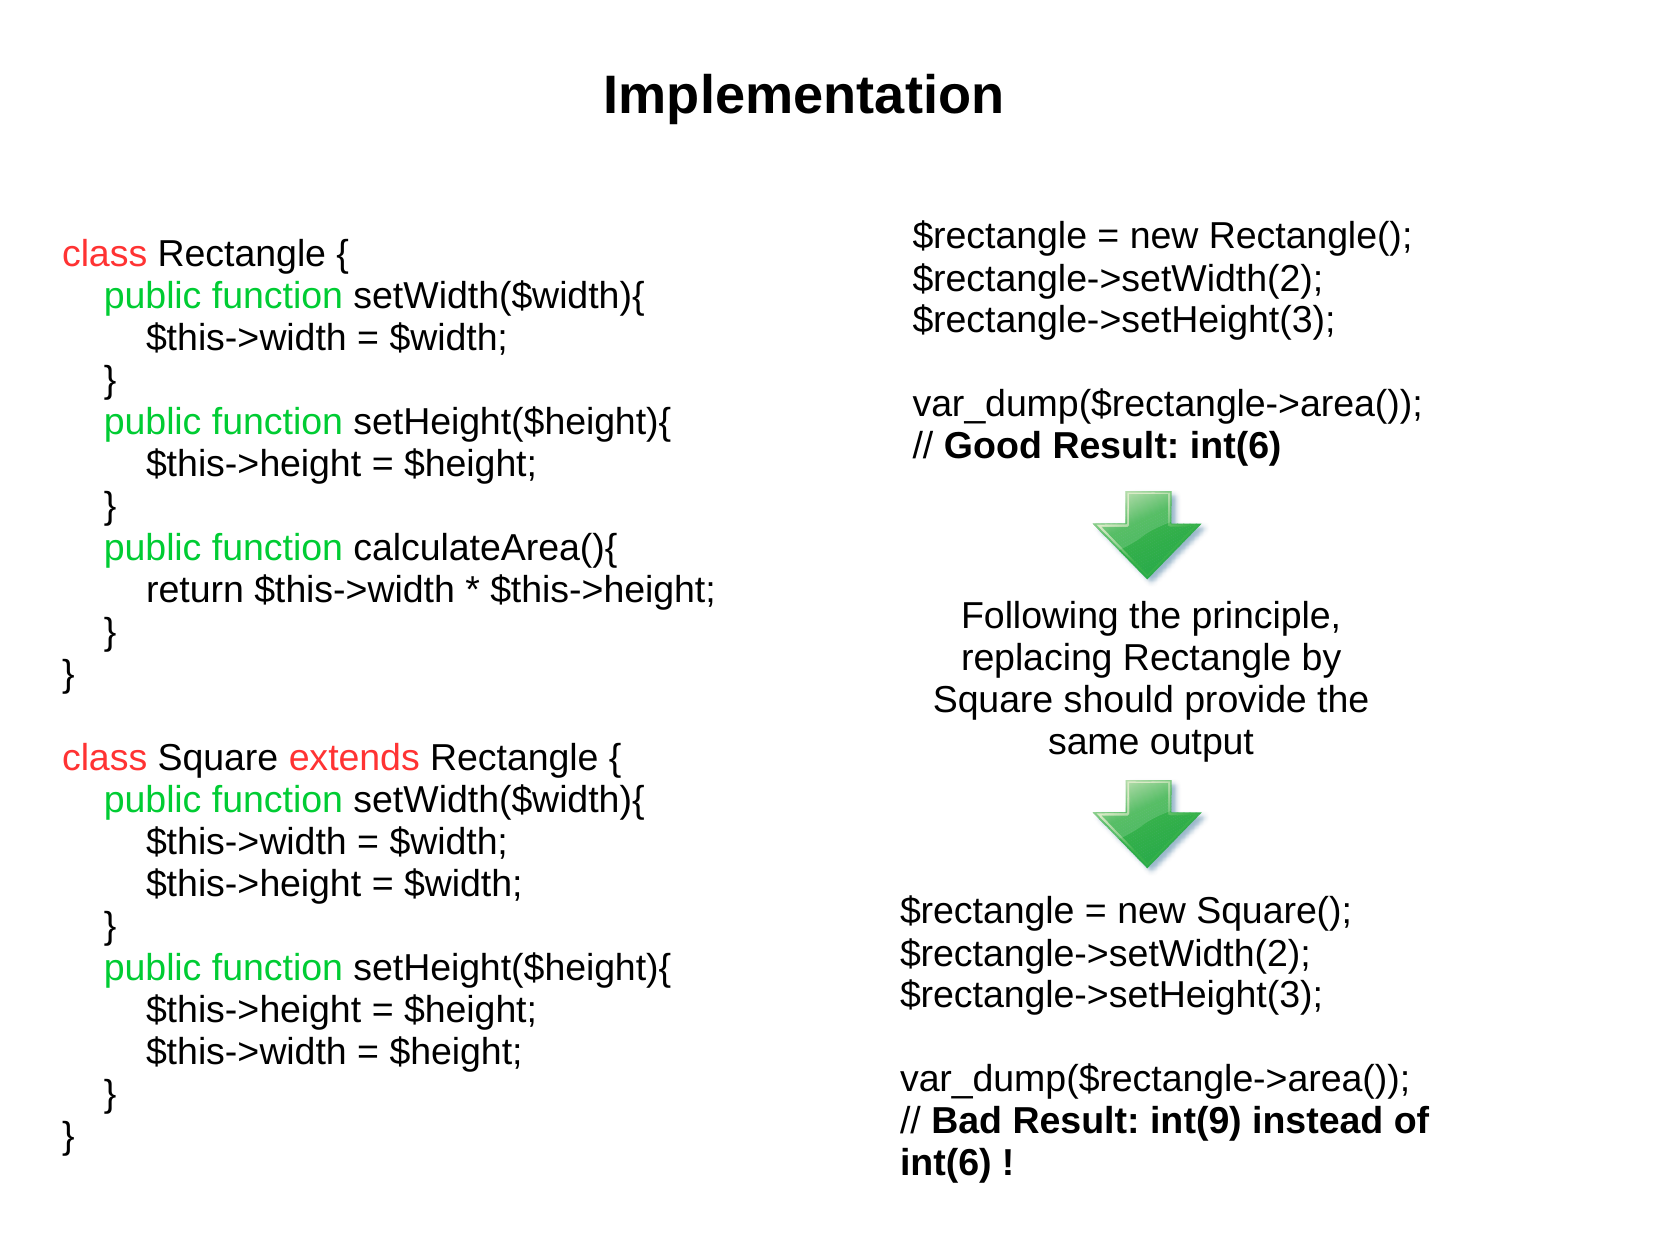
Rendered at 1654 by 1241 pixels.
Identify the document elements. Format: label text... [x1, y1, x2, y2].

text_box Implementation [522, 57, 1086, 142]
text_box class Rectangle { public function setWidth($width){ $this->width = $width; } public function setHeight($height){ $this->height = $height; } public function calculateArea(){ return $this->width * $this->height; } } class Square extends Rectangle { public function setWidth($width){ $this->width = $width; $this->height = $width; } public function setHeight($height){ $this->height = $height; $this->width = $height; } } [47, 183, 780, 1206]
picture [1084, 481, 1217, 594]
text_box $rectangle = new Square(); $rectangle->setWidth(2); $rectangle->setHeight(3); var_dump($rectangle->area()); // Bad Result: int(9) instead of int(6) ! [885, 882, 1449, 1192]
text_box $rectangle = new Rectangle(); $rectangle->setWidth(2); $rectangle->setHeight(3); var_dump($rectangle->area()); // Good Result: int(6) [897, 165, 1619, 475]
picture [1084, 770, 1217, 885]
title Following the principle, replacing Rectangle by Square should provide the same output [895, 594, 1407, 763]
